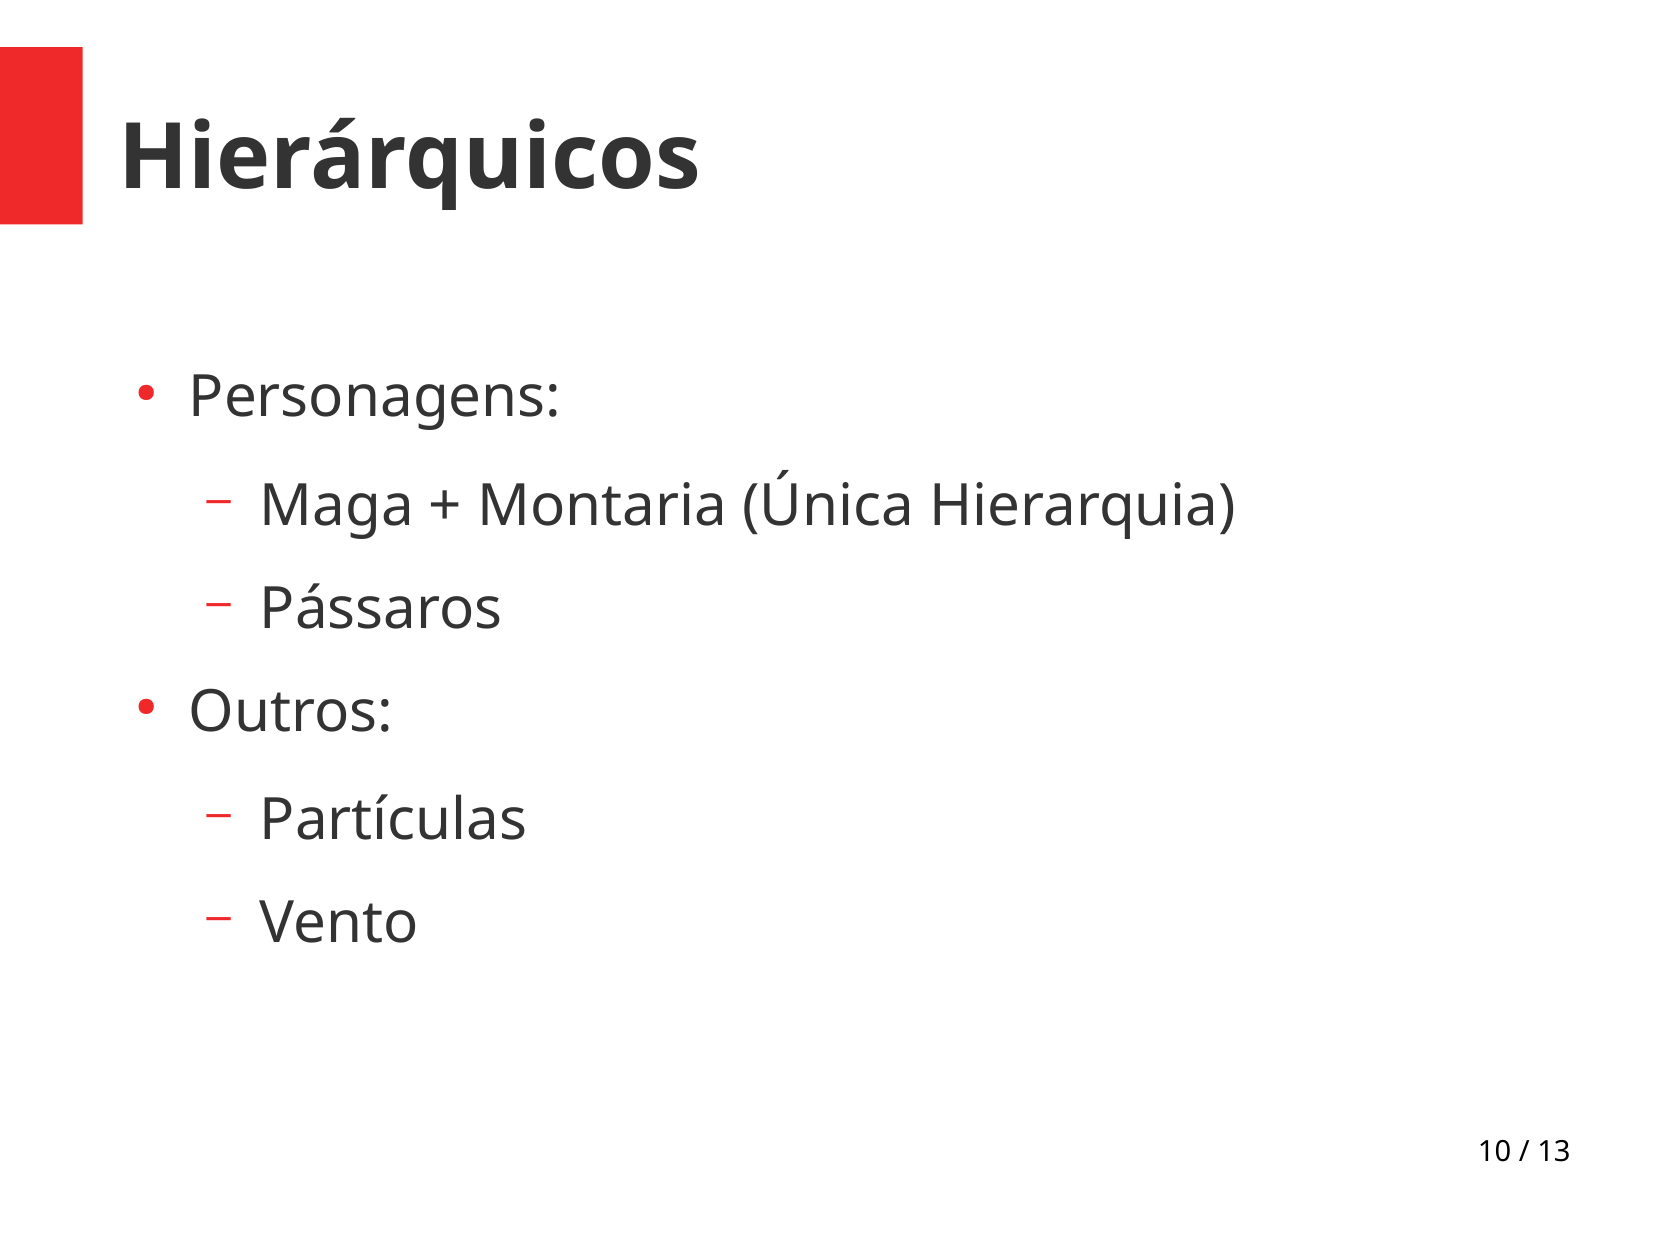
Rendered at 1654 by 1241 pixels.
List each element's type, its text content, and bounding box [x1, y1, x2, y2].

title Hierárquicos [118, 49, 1571, 257]
list Personagens: Maga + Montaria (Única Hierarquia) Pássaros Outros: Partículas Vento [118, 354, 1536, 1074]
